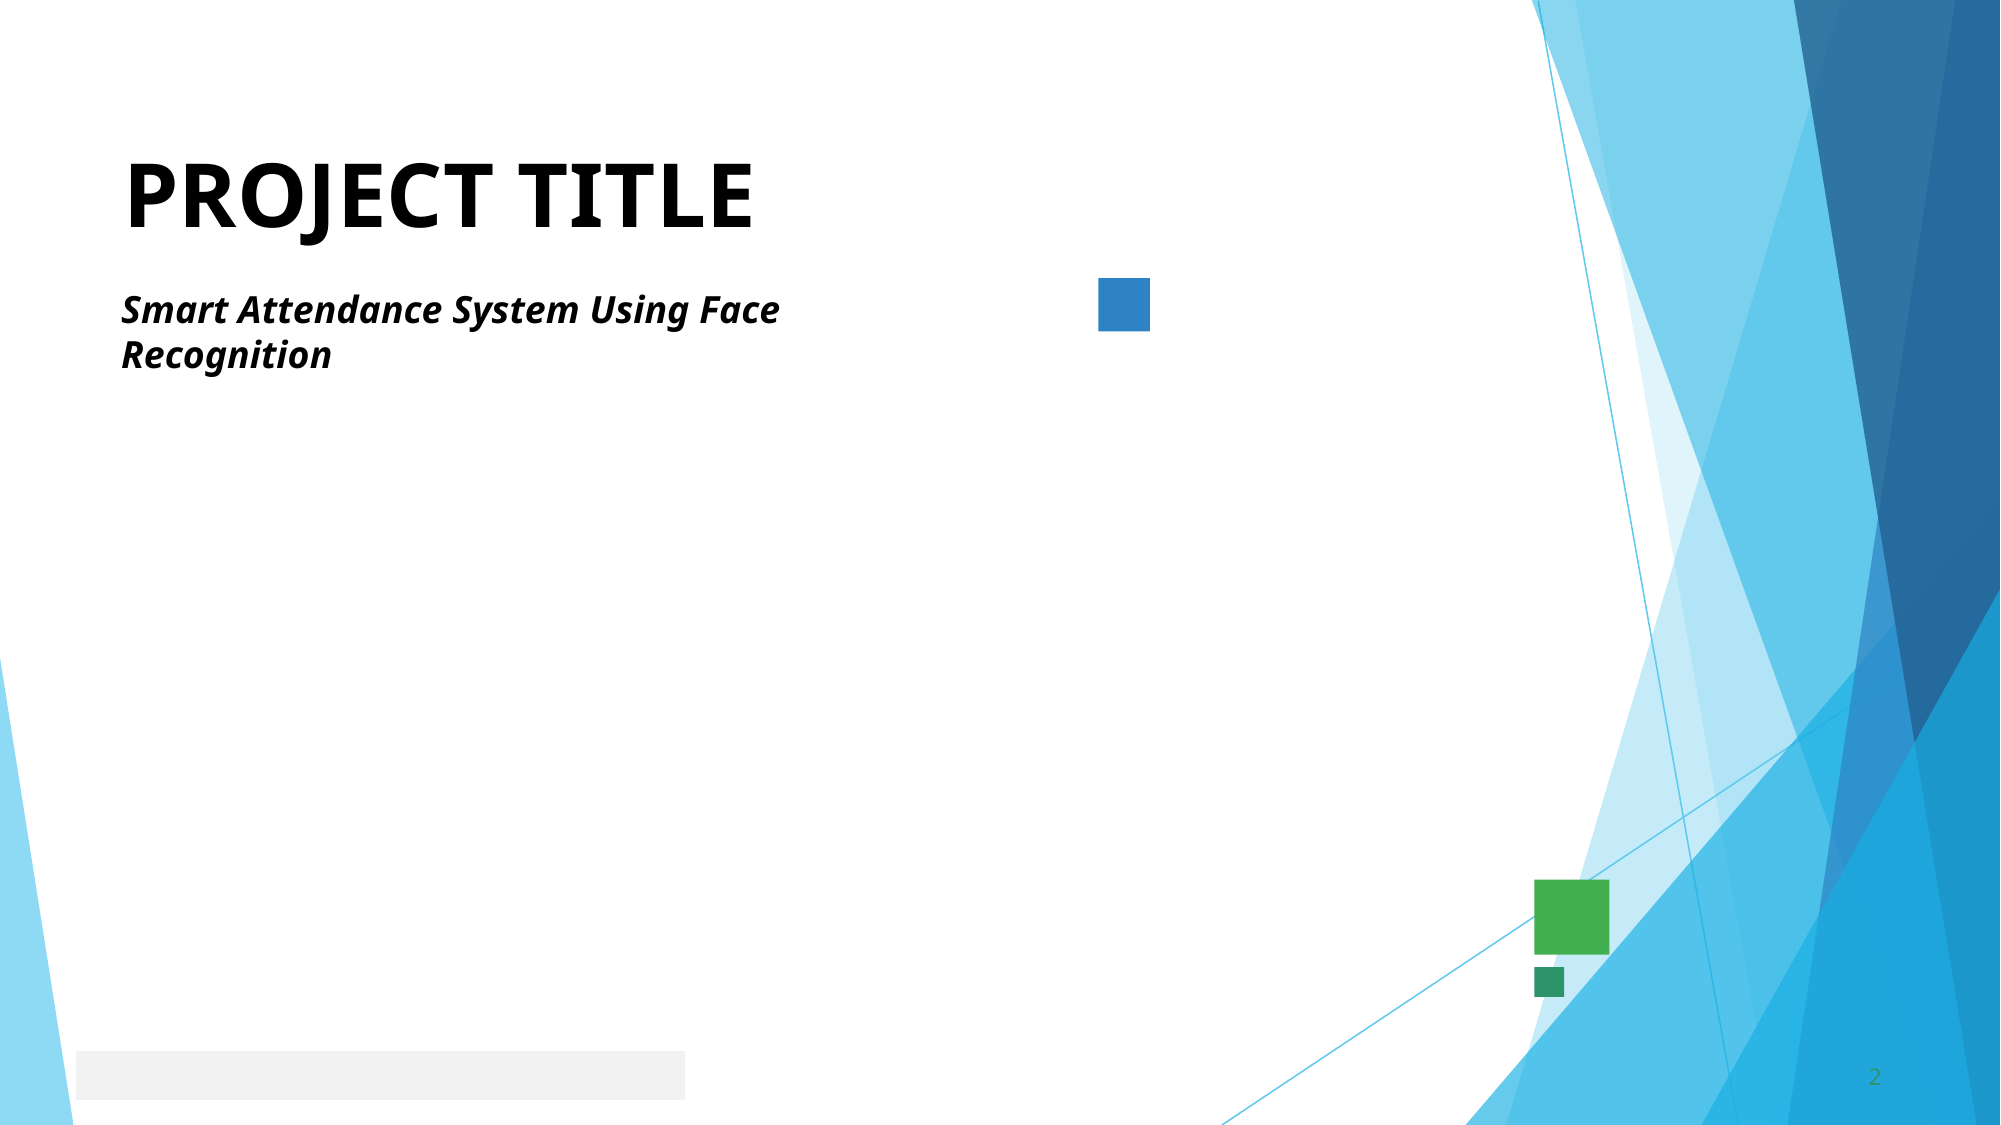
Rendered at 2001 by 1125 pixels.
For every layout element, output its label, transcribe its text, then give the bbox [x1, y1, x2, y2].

text_box Smart Attendance System Using Face Recognition [106, 278, 973, 339]
picture [76, 1051, 685, 1100]
text_box [0, 657, 74, 1125]
title PROJECT TITLE [121, 136, 763, 248]
text_box [1098, 278, 1150, 332]
text_box [1465, 0, 2000, 1125]
slide_number 2 [1862, 1061, 1888, 1094]
